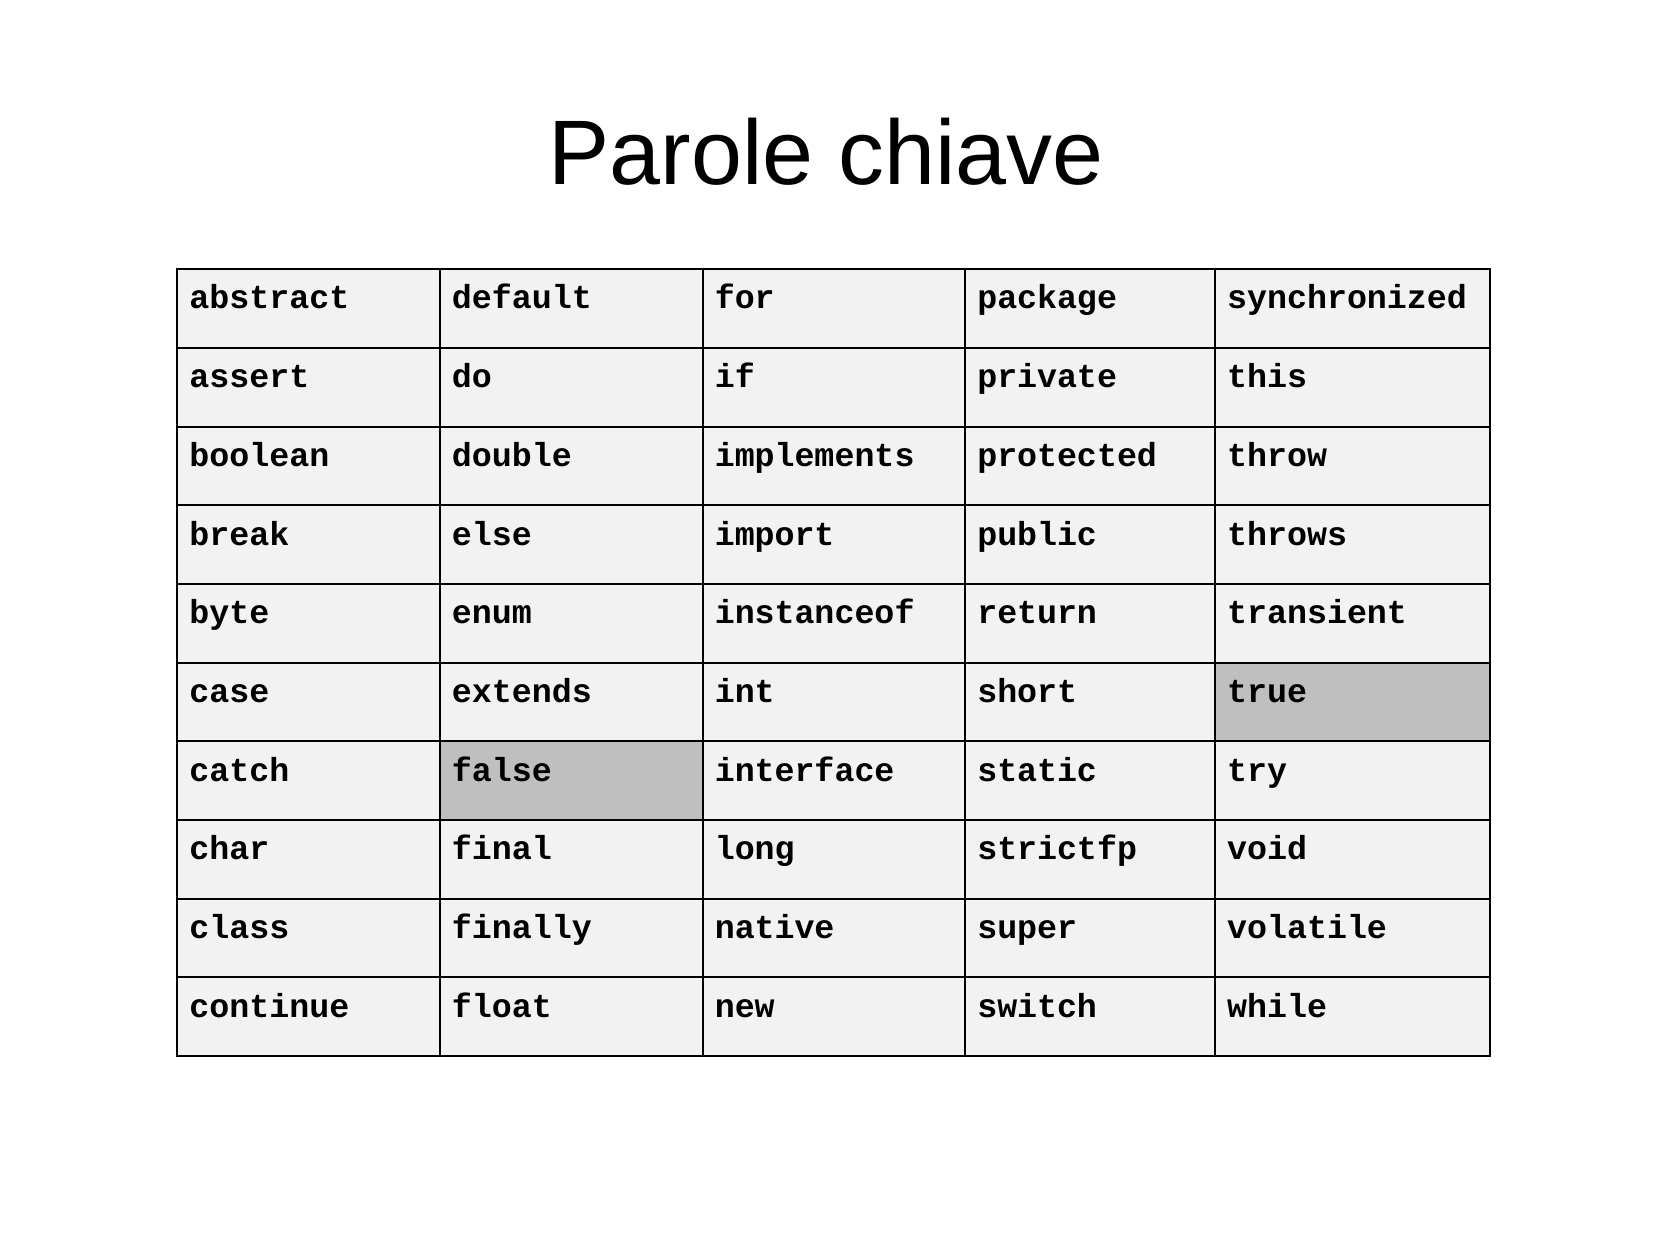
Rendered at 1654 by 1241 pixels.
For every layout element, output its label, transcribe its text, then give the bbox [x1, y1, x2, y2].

table_cell case [178, 664, 439, 740]
table_cell public [966, 506, 1214, 583]
table_cell class [178, 900, 439, 976]
table_cell assert [178, 349, 439, 426]
table_cell super [966, 900, 1214, 976]
table_header package [966, 270, 1214, 347]
table_cell double [441, 428, 702, 504]
table_cell interface [704, 742, 964, 819]
table_cell volatile [1216, 900, 1489, 976]
table_cell short [966, 664, 1214, 740]
table_cell try [1216, 742, 1489, 819]
table_cell void [1216, 821, 1489, 898]
table_cell false [441, 742, 702, 819]
table_header for [704, 270, 964, 347]
table_cell continue [178, 978, 439, 1055]
table_cell new [704, 978, 964, 1055]
table_cell float [441, 978, 702, 1055]
table_cell if [704, 349, 964, 426]
table_cell implements [704, 428, 964, 504]
table_cell int [704, 664, 964, 740]
title Parole chiave [82, 49, 1571, 257]
table_cell extends [441, 664, 702, 740]
table_cell throws [1216, 506, 1489, 583]
table_cell do [441, 349, 702, 426]
table_cell boolean [178, 428, 439, 504]
table_cell byte [178, 585, 439, 662]
table_cell private [966, 349, 1214, 426]
table_cell transient [1216, 585, 1489, 662]
table_cell protected [966, 428, 1214, 504]
table_header default [441, 270, 702, 347]
table_cell finally [441, 900, 702, 976]
table_cell throw [1216, 428, 1489, 504]
table_cell instanceof [704, 585, 964, 662]
table_cell enum [441, 585, 702, 662]
table_cell final [441, 821, 702, 898]
table_cell switch [966, 978, 1214, 1055]
table_header synchronized [1216, 270, 1489, 347]
table_cell catch [178, 742, 439, 819]
table_cell else [441, 506, 702, 583]
table_cell break [178, 506, 439, 583]
table_cell return [966, 585, 1214, 662]
table_cell static [966, 742, 1214, 819]
table_cell import [704, 506, 964, 583]
table_cell true [1216, 664, 1489, 740]
table_cell strictfp [966, 821, 1214, 898]
table_cell native [704, 900, 964, 976]
table_header abstract [178, 270, 439, 347]
table_cell this [1216, 349, 1489, 426]
table_cell long [704, 821, 964, 898]
table_cell while [1216, 978, 1489, 1055]
table_cell char [178, 821, 439, 898]
